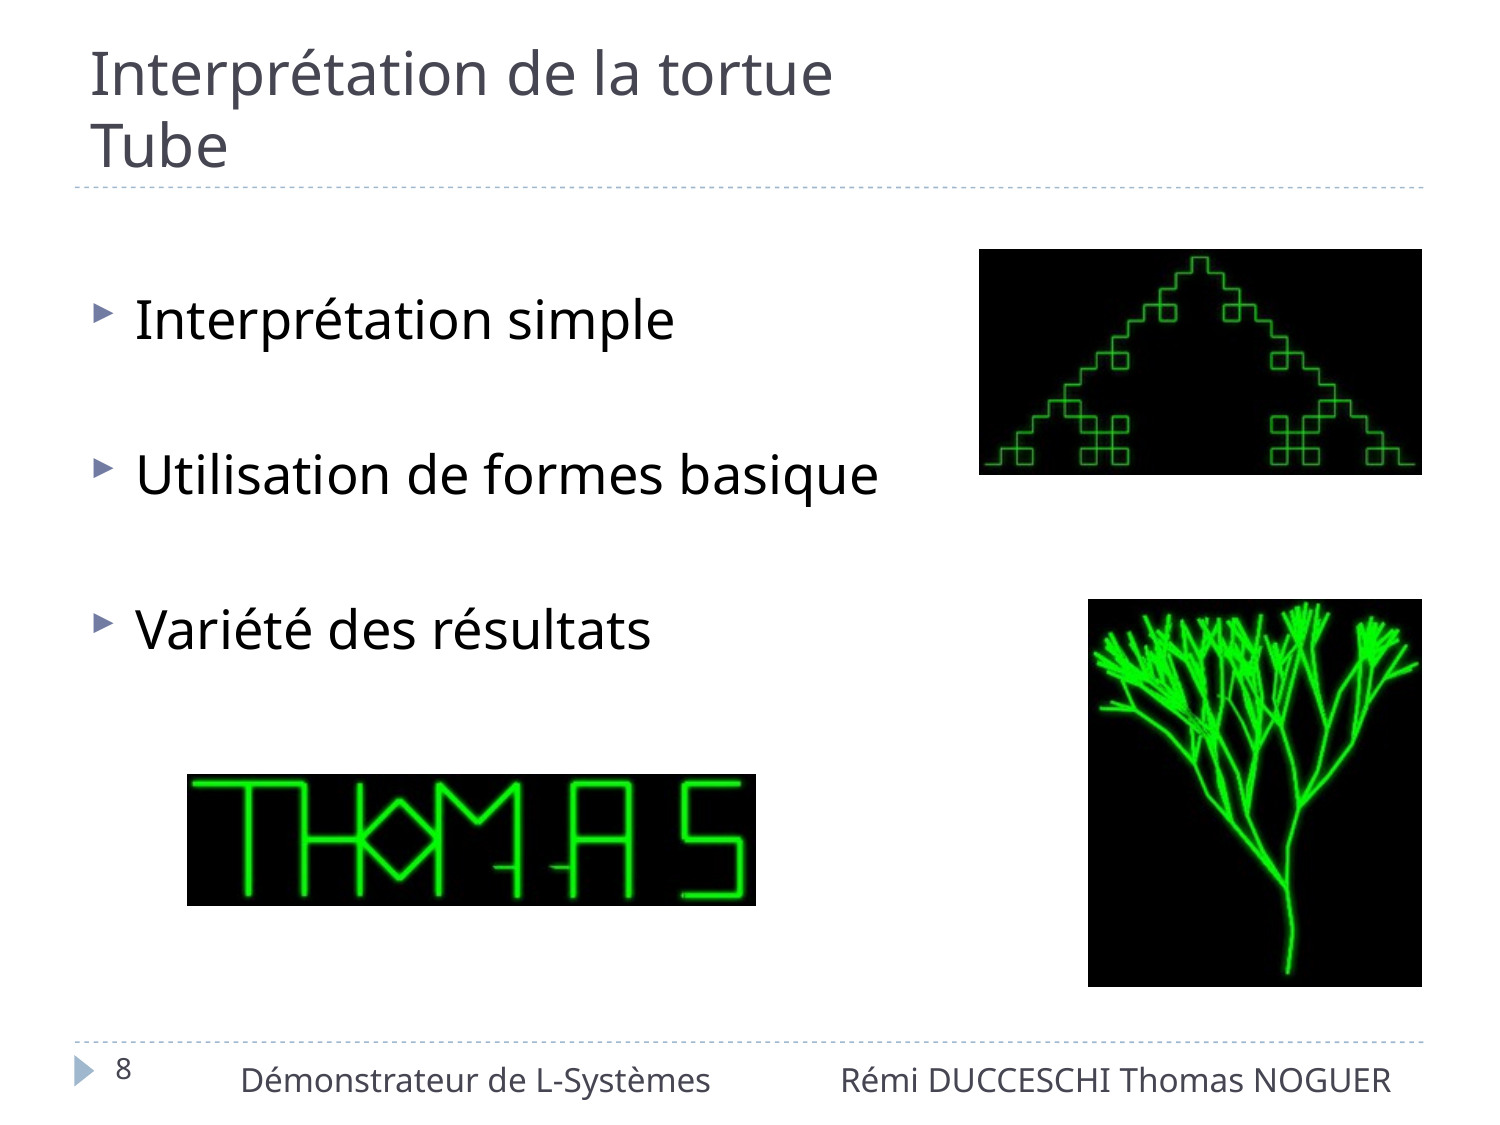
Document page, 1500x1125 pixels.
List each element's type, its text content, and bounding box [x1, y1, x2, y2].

text_box Rémi DUCCESCHI Thomas NOGUER [825, 1051, 1461, 1107]
text_box Démonstrateur de L-Systèmes [225, 1051, 750, 1107]
picture [187, 774, 756, 906]
picture [979, 249, 1422, 475]
picture [1088, 599, 1422, 987]
text_box <numéro> [100, 1042, 163, 1103]
list Interprétation simple Utilisation de formes basique Variété des résultats [75, 200, 1426, 1011]
title Interprétation de la tortue Tube [75, 24, 1426, 188]
